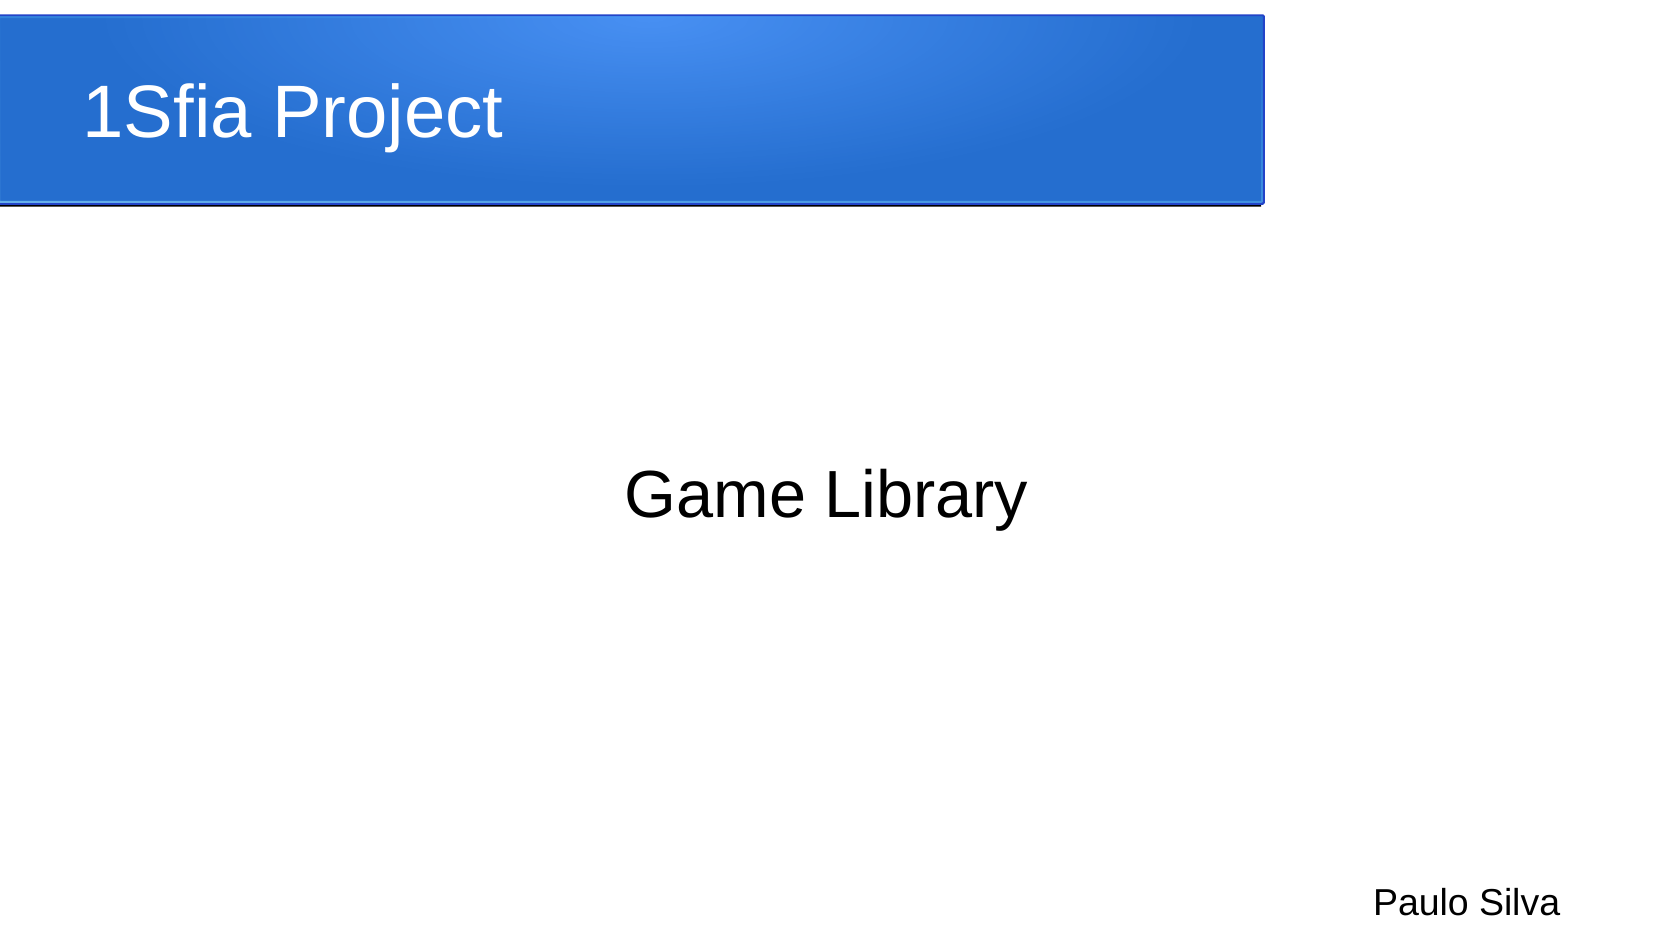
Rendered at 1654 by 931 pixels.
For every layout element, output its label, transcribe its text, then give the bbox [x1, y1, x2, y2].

text_box Paulo Silva [1358, 874, 1575, 931]
title 1Sfia Project [82, 35, 1235, 189]
subtitle Game Library [82, 224, 1571, 764]
